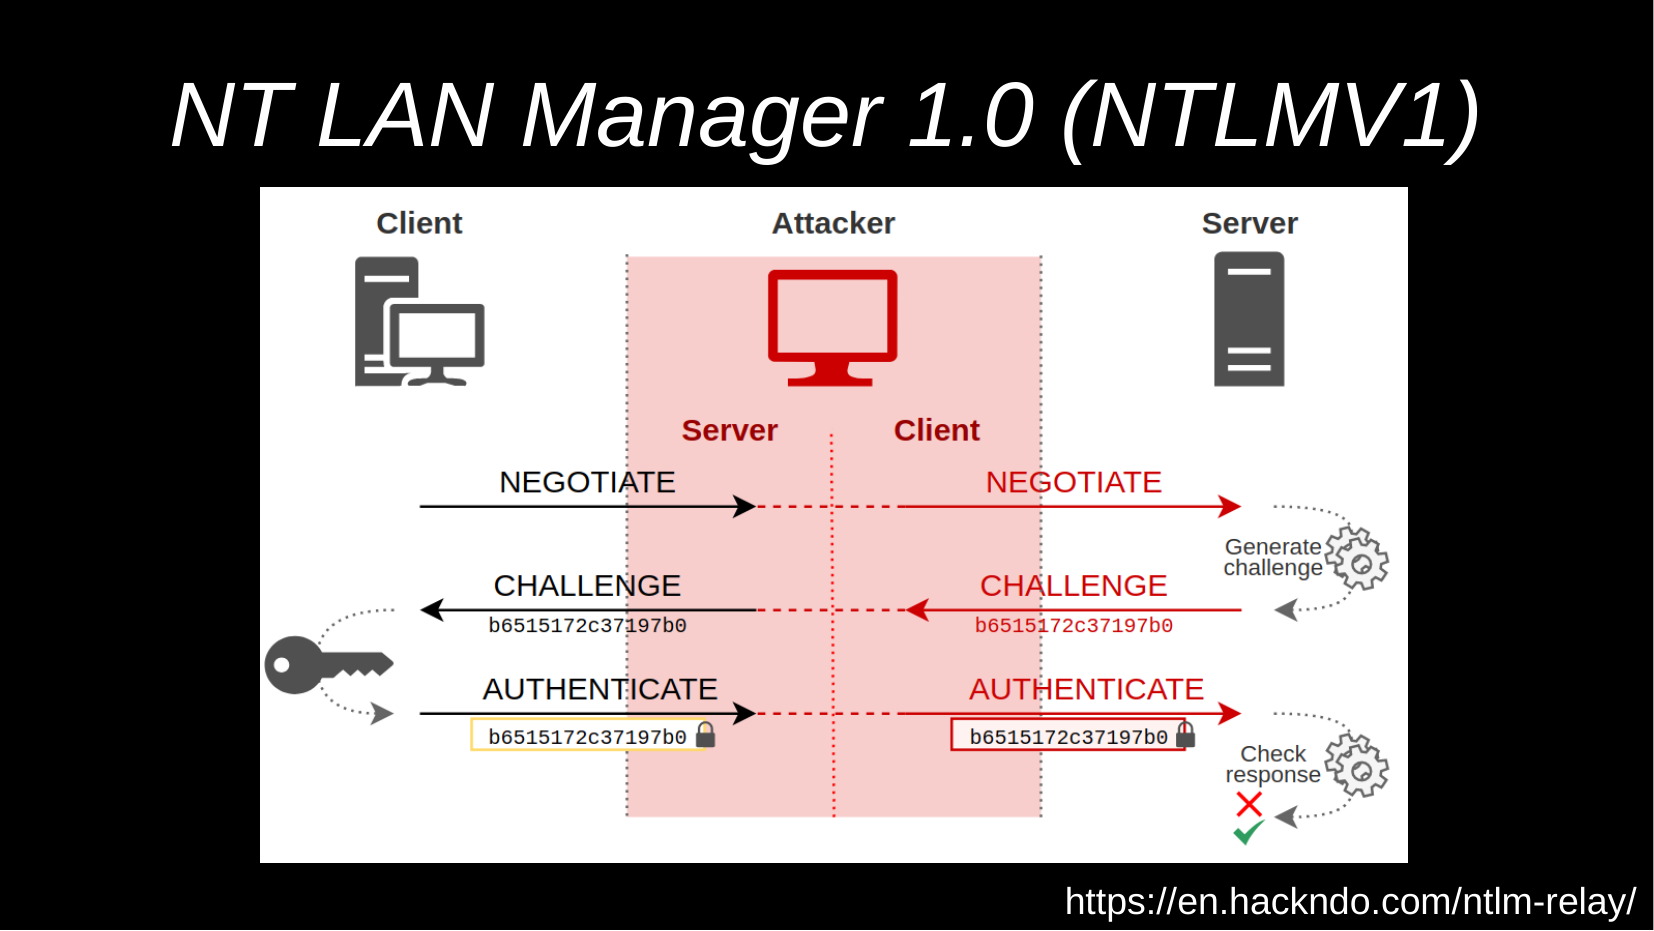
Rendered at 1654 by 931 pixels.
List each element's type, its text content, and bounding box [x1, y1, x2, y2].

title NT LAN Manager 1.0 (NTLMV1) [82, 37, 1571, 193]
text_box https://en.hackndo.com/ntlm-relay/ [1050, 873, 1653, 931]
picture [260, 187, 1408, 863]
